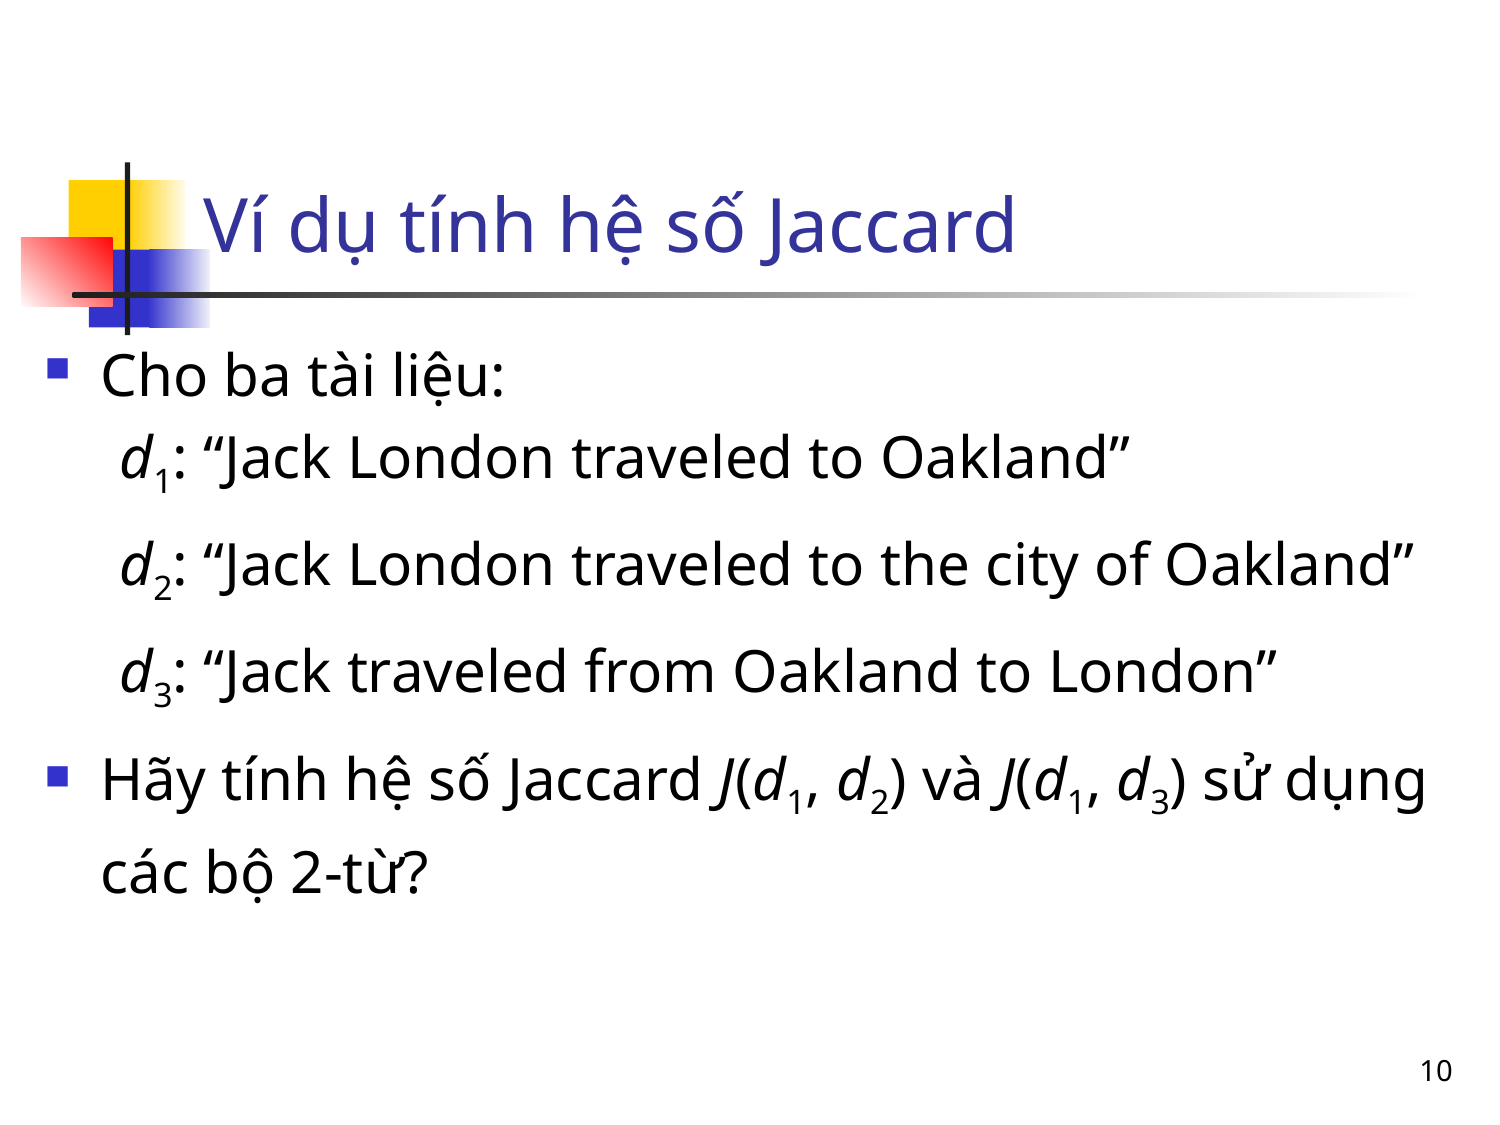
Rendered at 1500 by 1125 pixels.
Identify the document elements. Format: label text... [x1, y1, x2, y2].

title Ví dụ tính hệ số Jaccard [188, 35, 1468, 275]
slide_number <number> [1155, 1024, 1468, 1100]
list Cho ba tài liệu: d1: “Jack London traveled to Oakland” d2: “Jack London traveled to the city of Oakland” d3: “Jack traveled from Oakland to London” Hãy tính hệ số Jaccard J(d1, d2) và J(d1, d3) sử dụng các bộ 2-từ? [29, 331, 1469, 1006]
